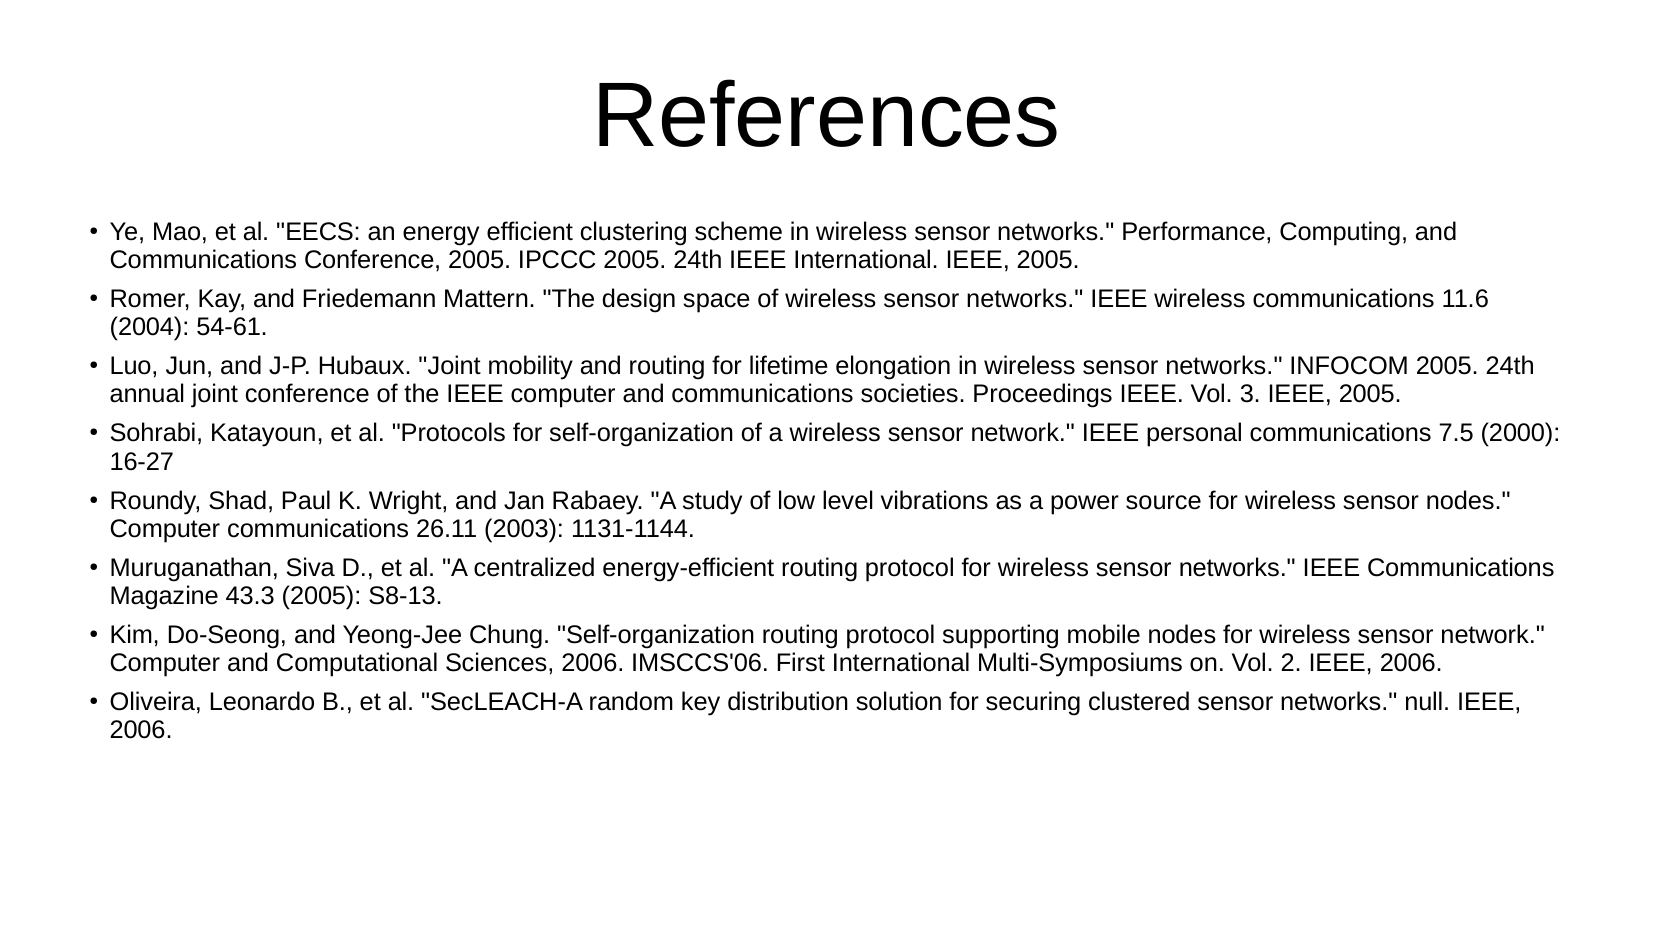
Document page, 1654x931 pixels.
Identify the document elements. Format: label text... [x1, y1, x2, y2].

title References [82, 37, 1571, 193]
list Ye, Mao, et al. "EECS: an energy efficient clustering scheme in wireless sensor networks." Performance, Computing, and Communications Conference, 2005. IPCCC 2005. 24th IEEE International. IEEE, 2005. Romer, Kay, and Friedemann Mattern. "The design space of wireless sensor networks." IEEE wireless communications 11.6 (2004): 54-61. Luo, Jun, and J-P. Hubaux. "Joint mobility and routing for lifetime elongation in wireless sensor networks." INFOCOM 2005. 24th annual joint conference of the IEEE computer and communications societies. Proceedings IEEE. Vol. 3. IEEE, 2005. Sohrabi, Katayoun, et al. "Protocols for self-organization of a wireless sensor network." IEEE personal communications 7.5 (2000): 16-27 Roundy, Shad, Paul K. Wright, and Jan Rabaey. "A study of low level vibrations as a power source for wireless sensor nodes." Computer communications 26.11 (2003): 1131-1144. Muruganathan, Siva D., et al. "A centralized energy-efficient routing protocol for wireless sensor networks." IEEE Communications Magazine 43.3 (2005): S8-13. Kim, Do-Seong, and Yeong-Jee Chung. "Self-organization routing protocol supporting mobile nodes for wireless sensor network." Computer and Computational Sciences, 2006. IMSCCS'06. First International Multi-Symposiums on. Vol. 2. IEEE, 2006. Oliveira, Leonardo B., et al. "SecLEACH-A random key distribution solution for securing clustered sensor networks." null. IEEE, 2006. [82, 217, 1571, 758]
